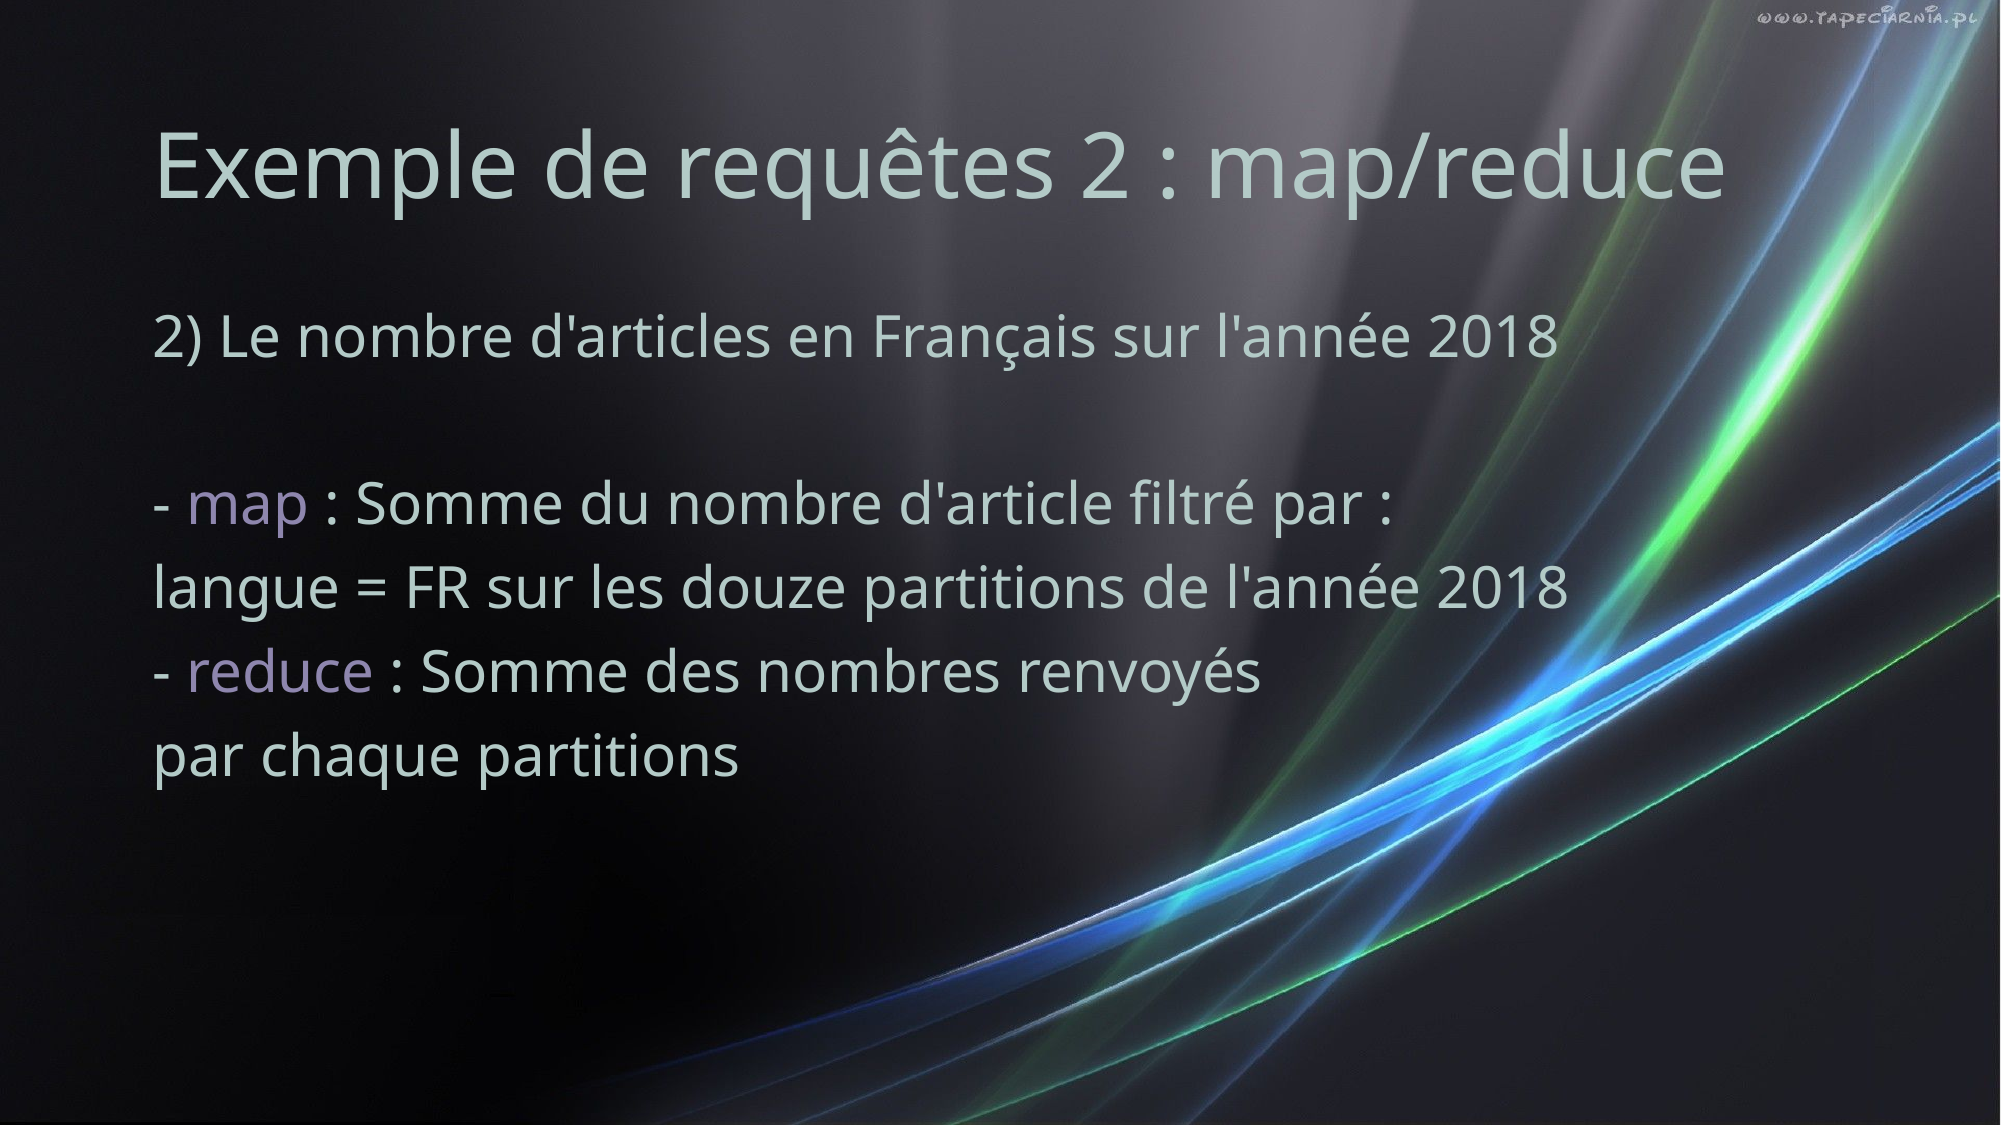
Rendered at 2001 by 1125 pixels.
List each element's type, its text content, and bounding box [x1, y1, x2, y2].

picture [0, 0, 2001, 1125]
list 2) Le nombre d'articles en Français sur l'année 2018 - map : Somme du nombre d'article filtré par : langue = FR sur les douze partitions de l'année 2018 - reduce : Somme des nombres renvoyés par chaque partitions [137, 299, 1863, 1014]
title Exemple de requêtes 2 : map/reduce [137, 59, 1863, 278]
